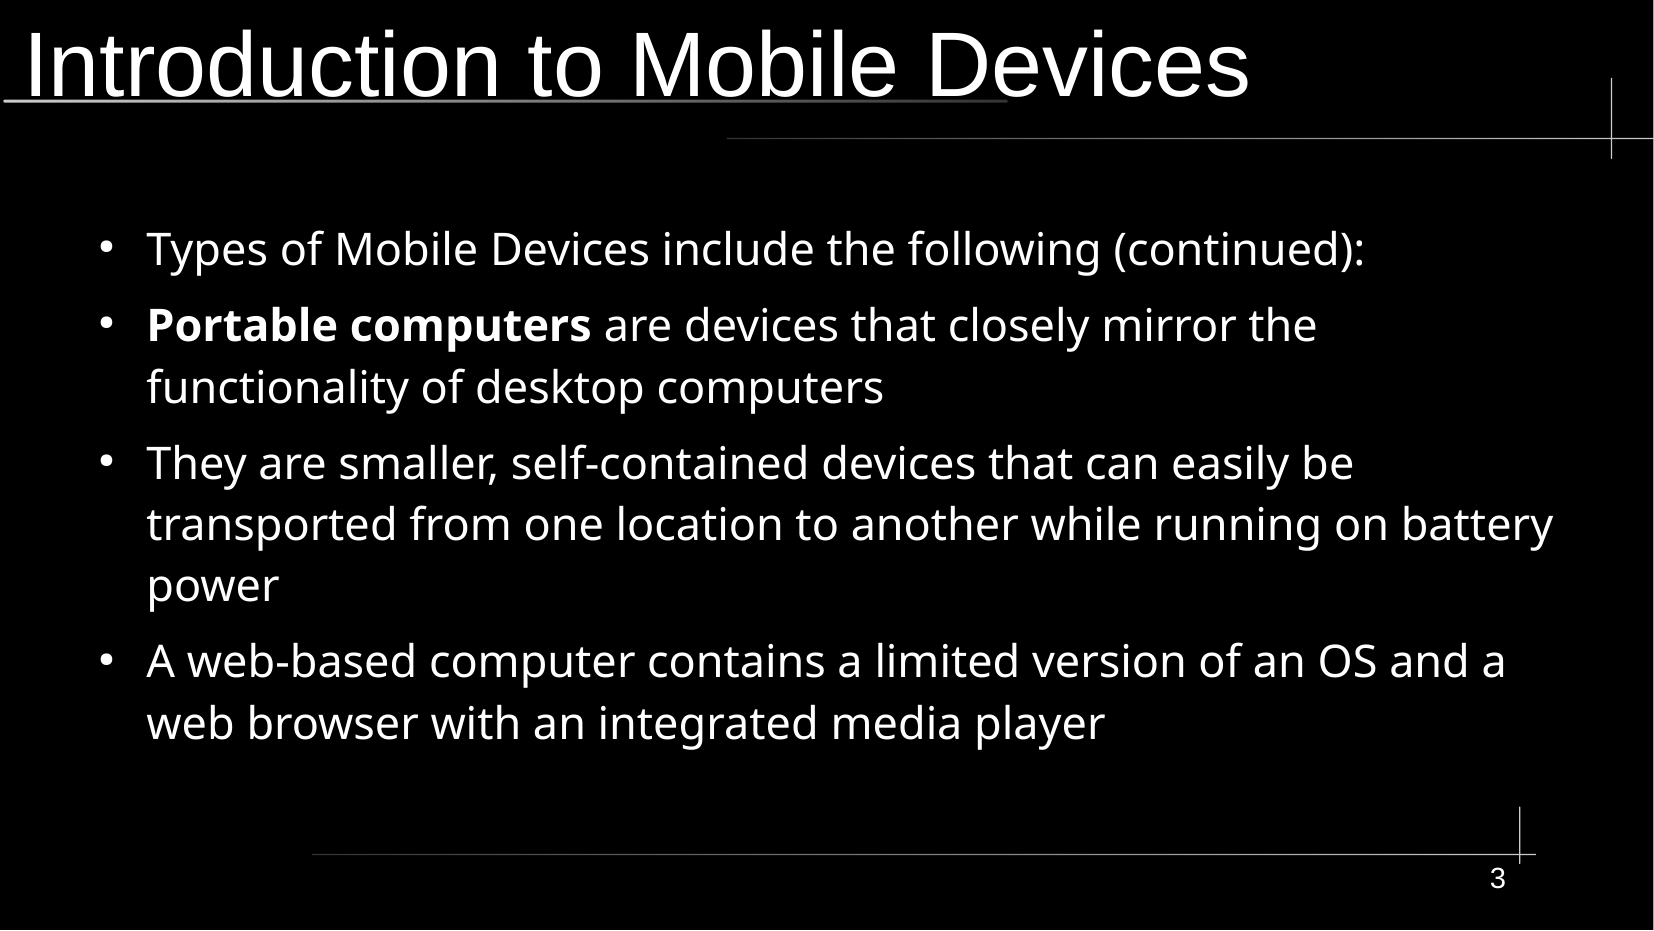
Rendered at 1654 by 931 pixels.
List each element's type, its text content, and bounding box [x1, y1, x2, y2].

title Introduction to Mobile Devices [23, 11, 1589, 119]
list Types of Mobile Devices include the following (continued): Portable computers are devices that closely mirror the functionality of desktop computers They are smaller, self-contained devices that can easily be transported from one location to another while running on battery power A web-based computer contains a limited version of an OS and a web browser with an integrated media player [82, 217, 1571, 758]
